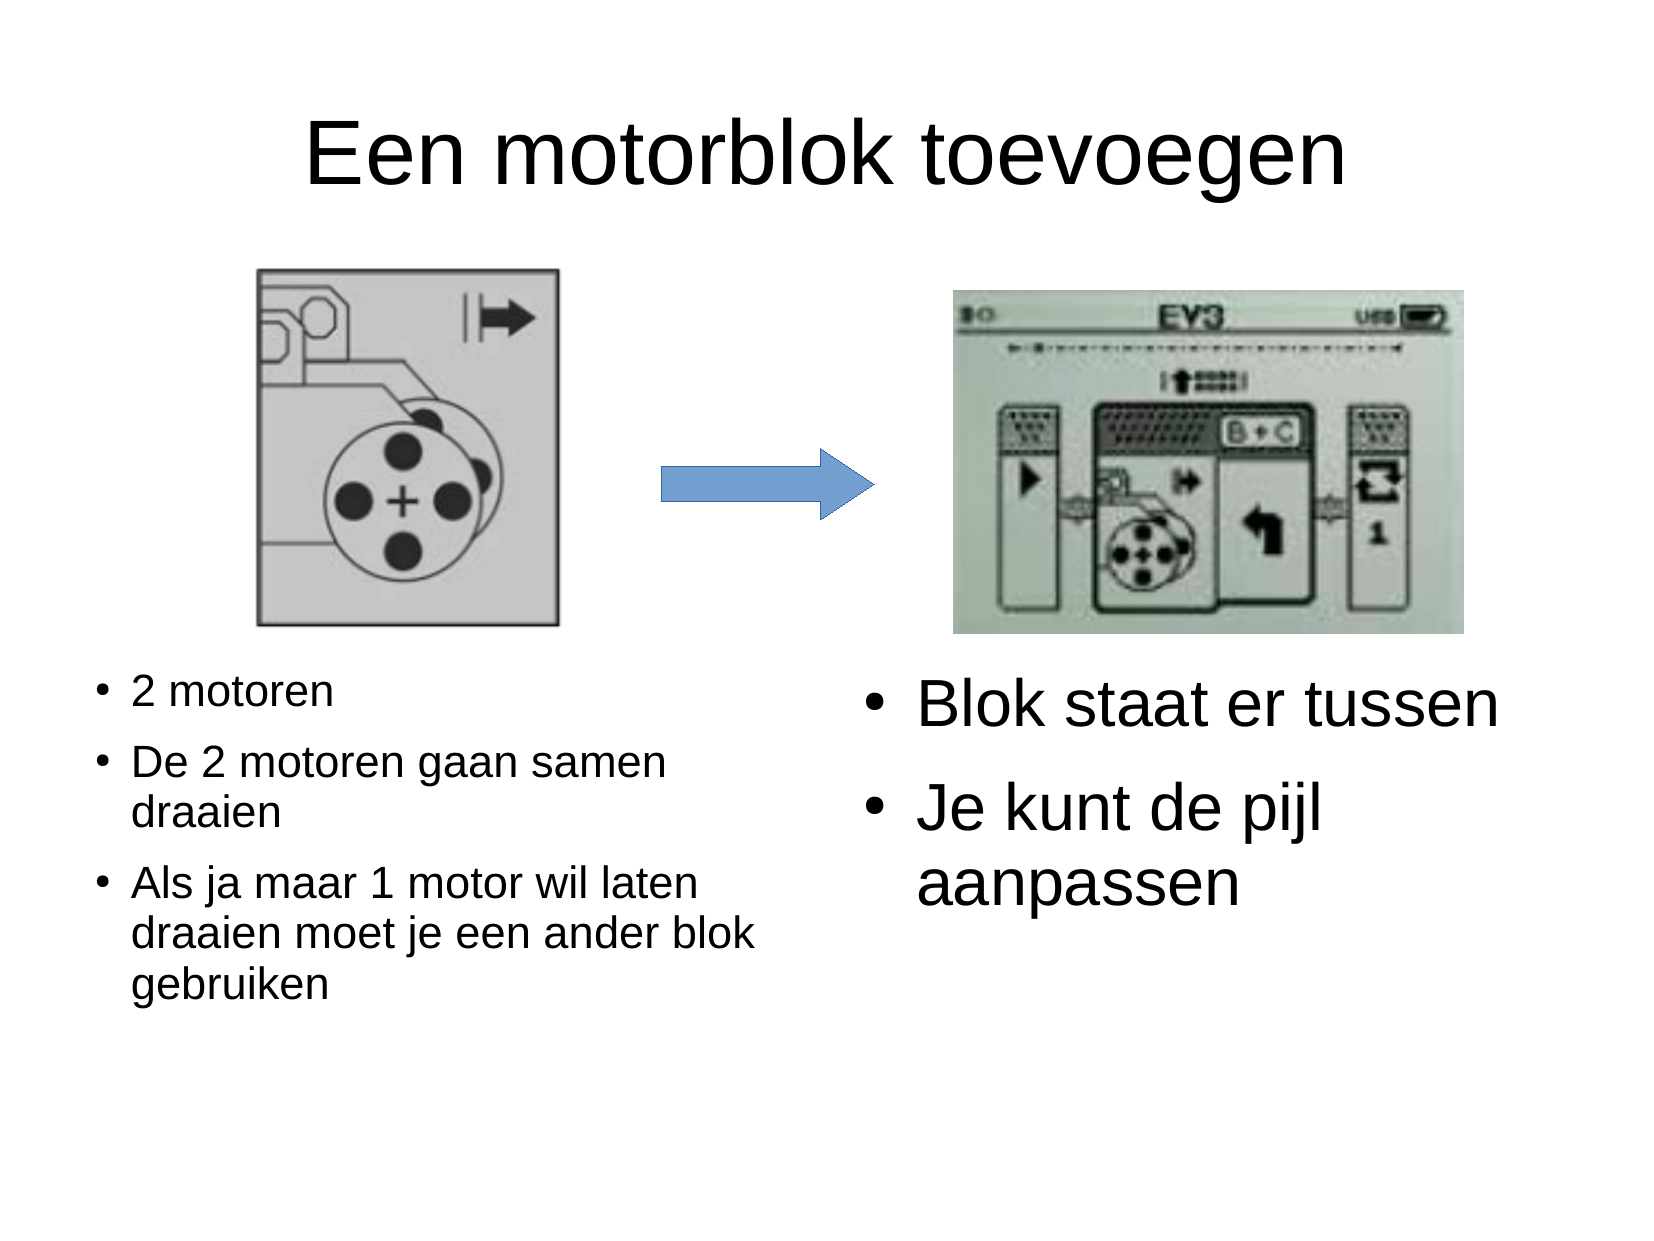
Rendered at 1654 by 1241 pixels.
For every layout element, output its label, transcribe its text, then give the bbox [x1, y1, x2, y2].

text_box [661, 448, 875, 520]
picture [953, 290, 1464, 634]
list 2 motoren De 2 motoren gaan samen draaien Als ja maar 1 motor wil laten draaien moet je een ander blok gebruiken [82, 665, 809, 1009]
list Blok staat er tussen Je kunt de pijl aanpassen [845, 665, 1572, 1009]
title Een motorblok toevoegen [82, 49, 1571, 257]
picture [248, 256, 571, 636]
